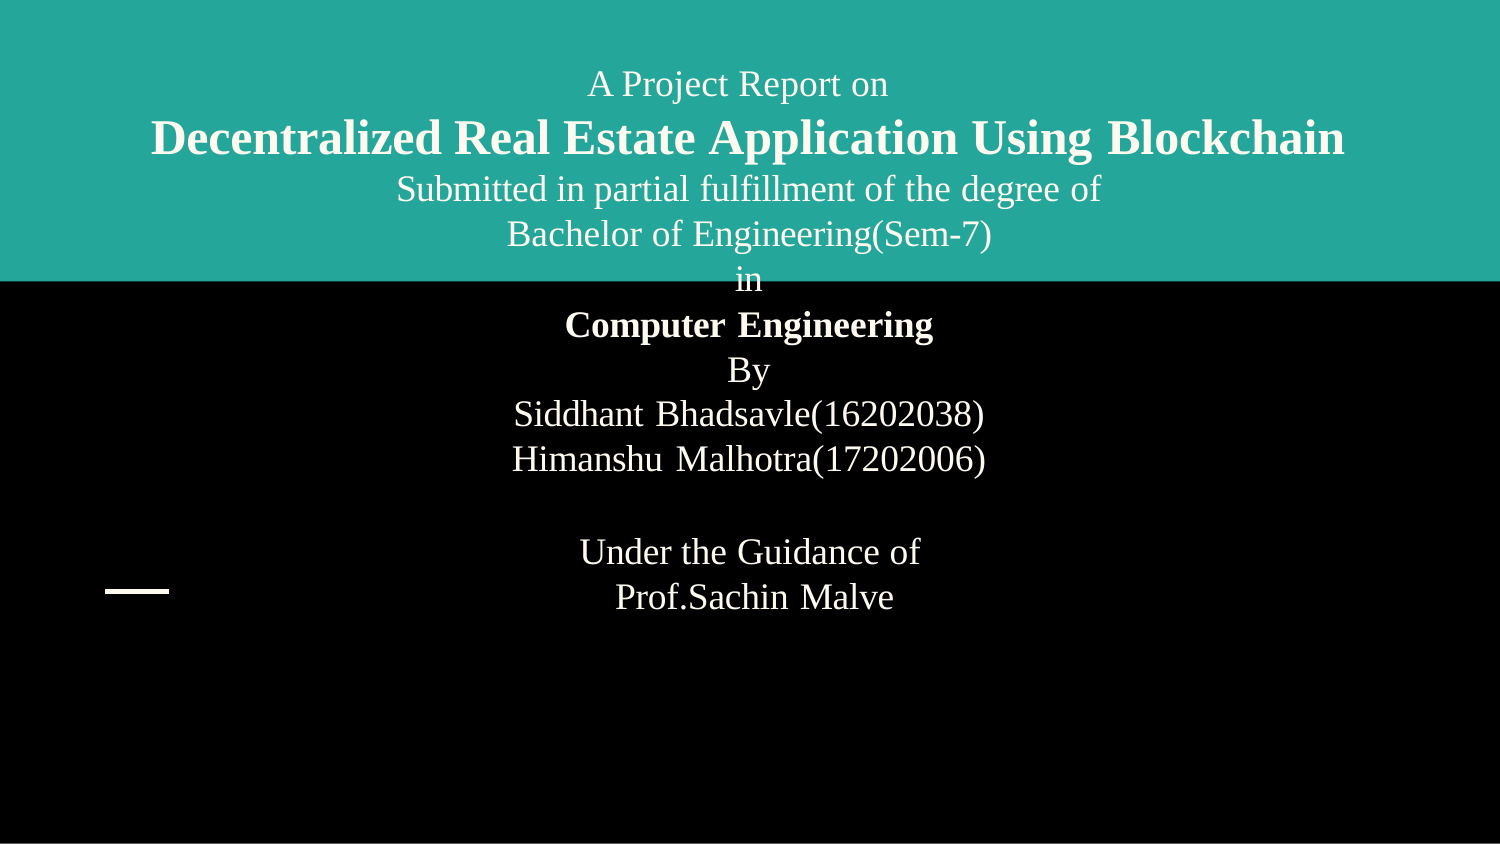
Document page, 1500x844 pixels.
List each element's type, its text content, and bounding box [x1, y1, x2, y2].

title Decentralized Real Estate Application Using Blockchain [148, 102, 1351, 167]
text_box Submitted in partial fulfillment of the degree of Bachelor of Engineering(Sem-7) in Computer Engineering By Siddhant Bhadsavle(16202038) Himanshu Malhotra(17202006) Under the Guidance of Prof.Sachin Malve [391, 161, 1109, 618]
text_box [0, 0, 1500, 844]
text_box A Project Report on [585, 56, 892, 102]
